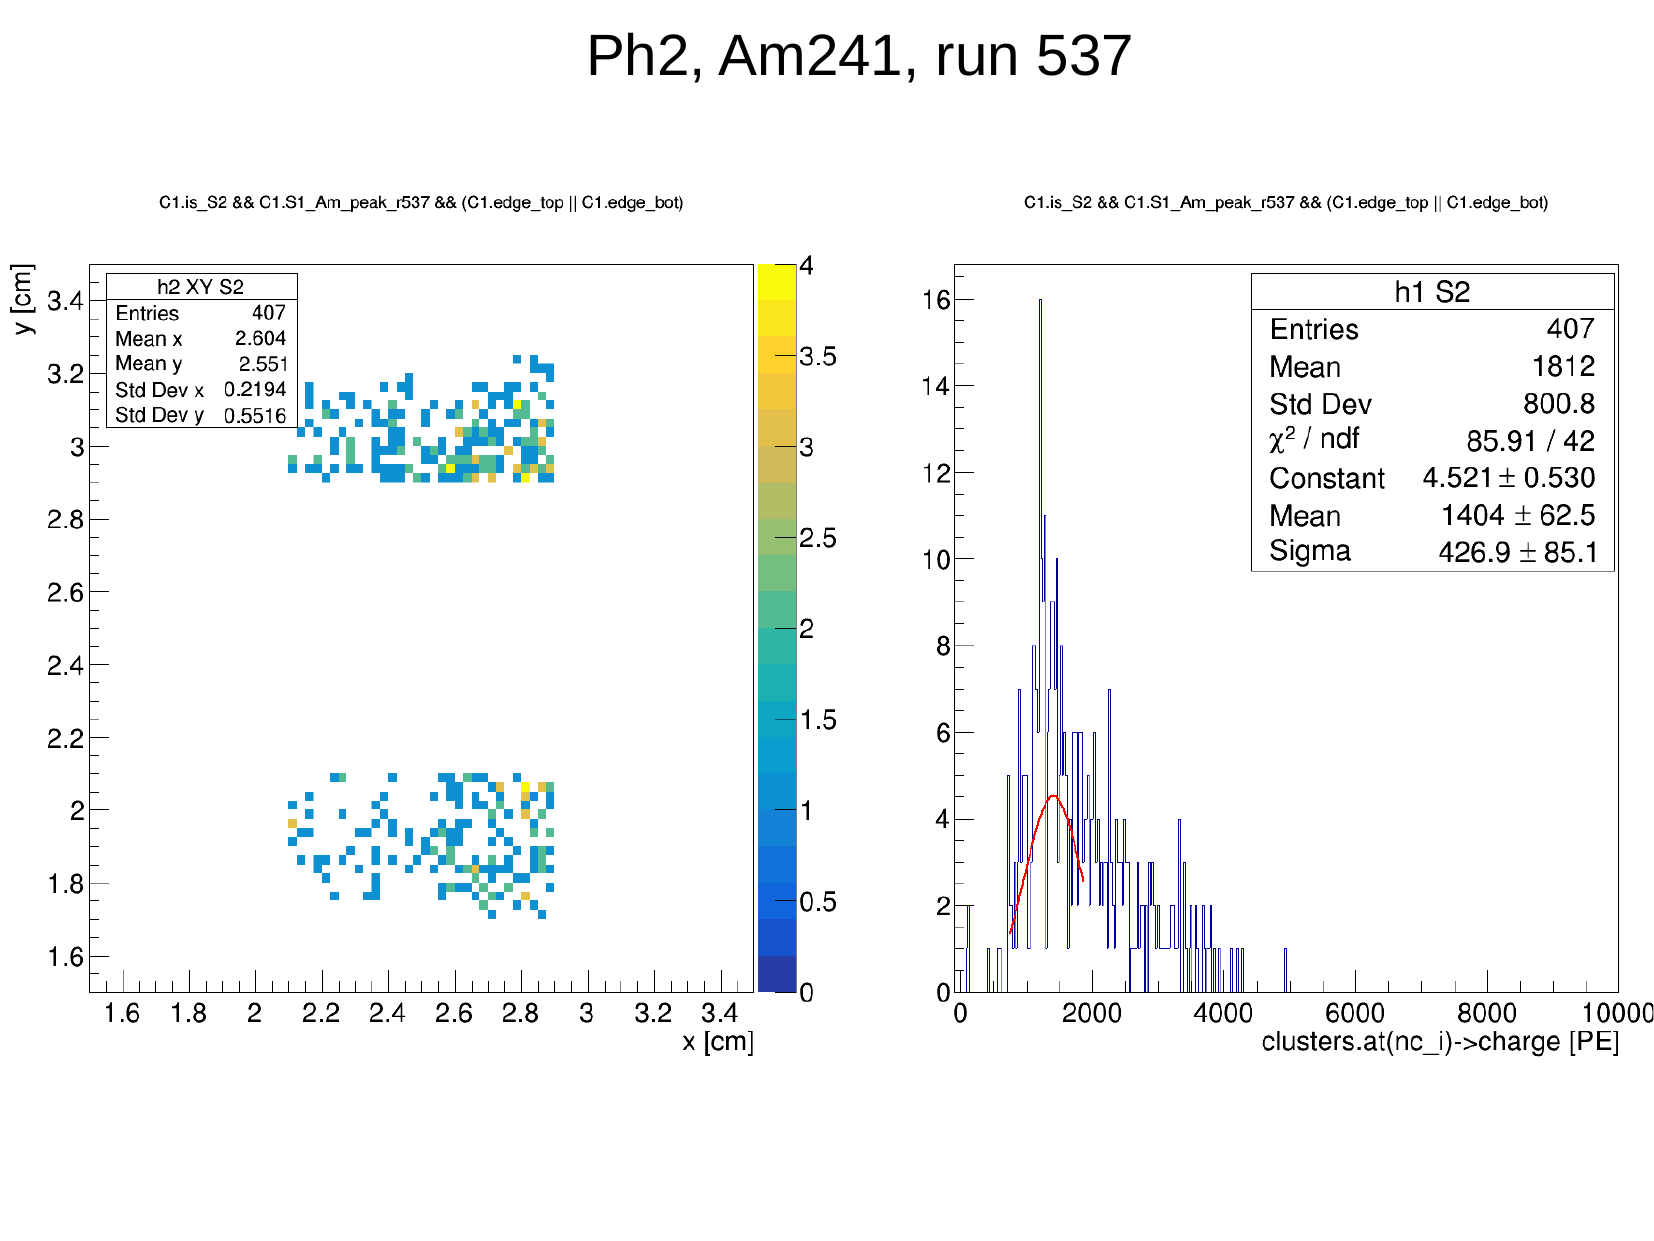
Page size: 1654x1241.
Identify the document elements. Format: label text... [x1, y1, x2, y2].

picture [6, 186, 1654, 1061]
text_box Ph2, Am241, run 537 [519, 15, 1202, 151]
